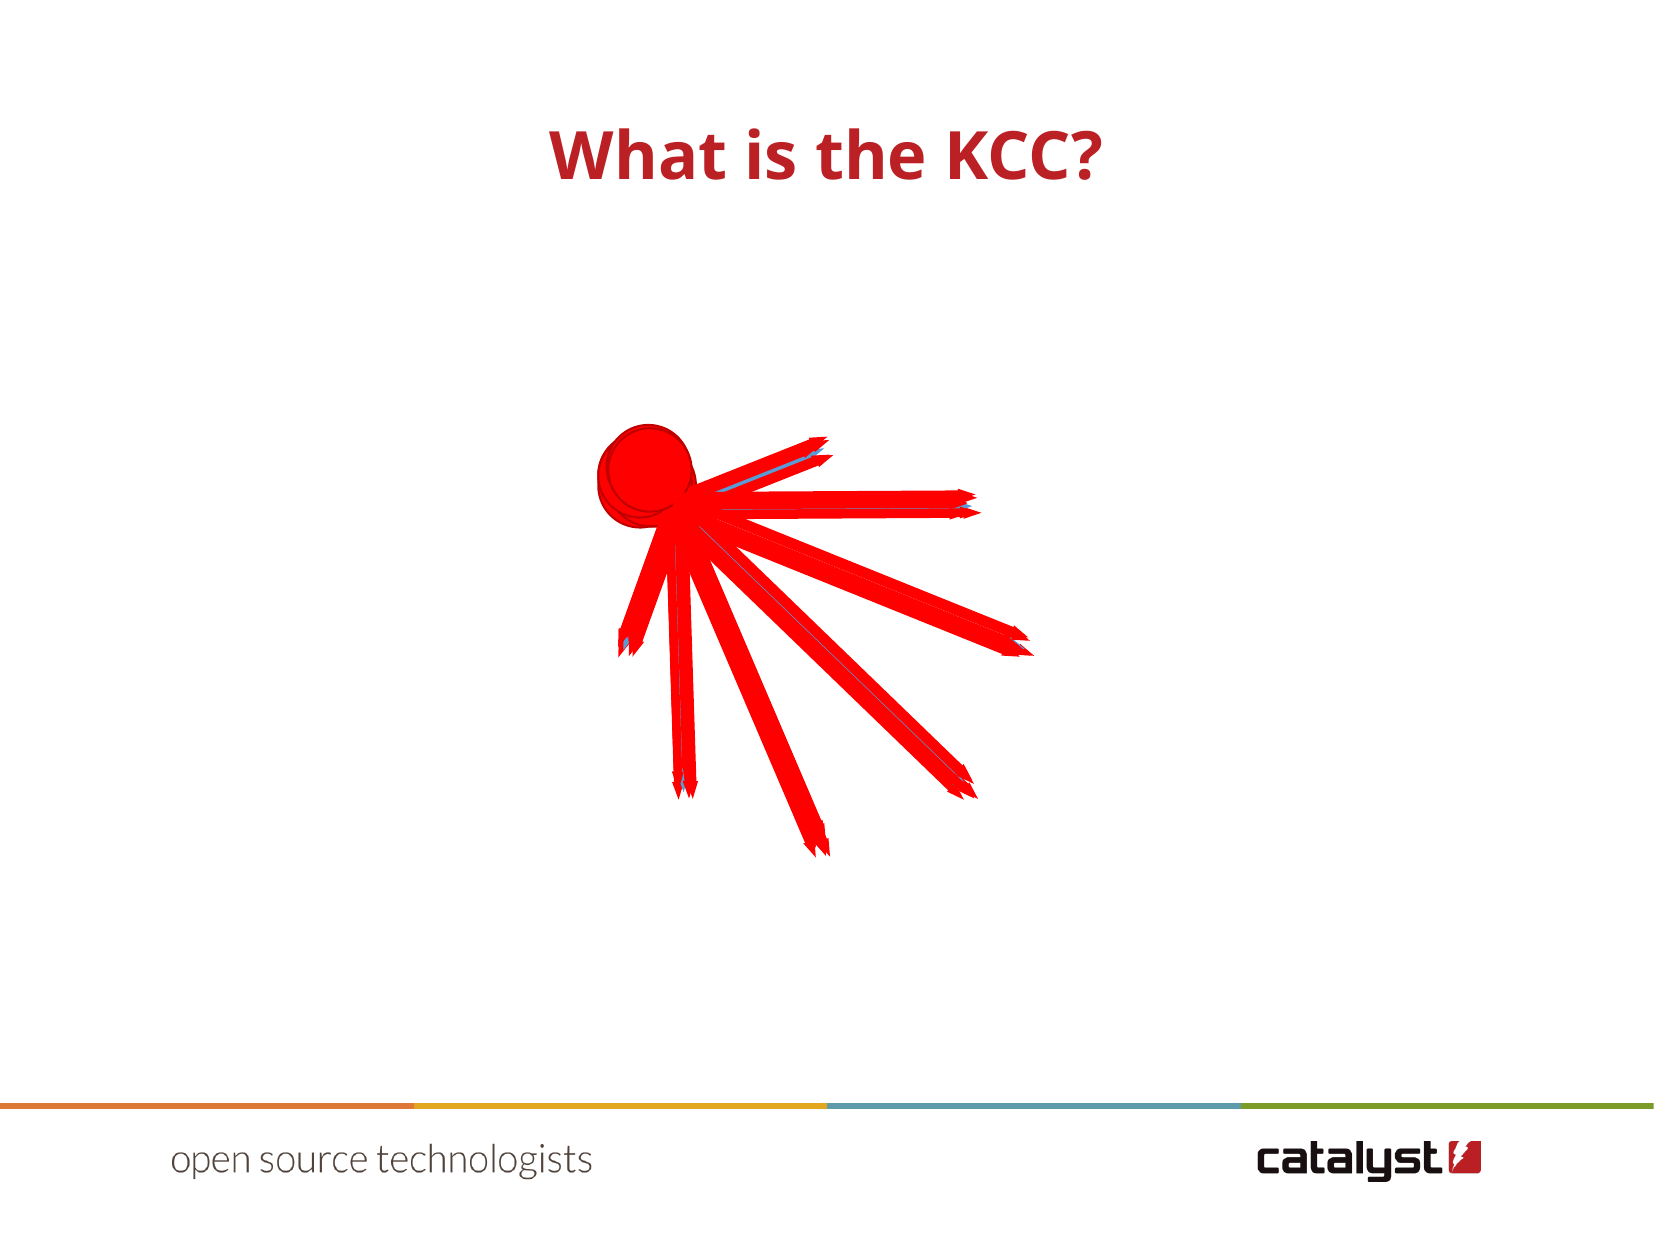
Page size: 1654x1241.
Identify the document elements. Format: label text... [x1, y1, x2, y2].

text_box [598, 424, 696, 528]
title What is the KCC? [82, 49, 1571, 257]
